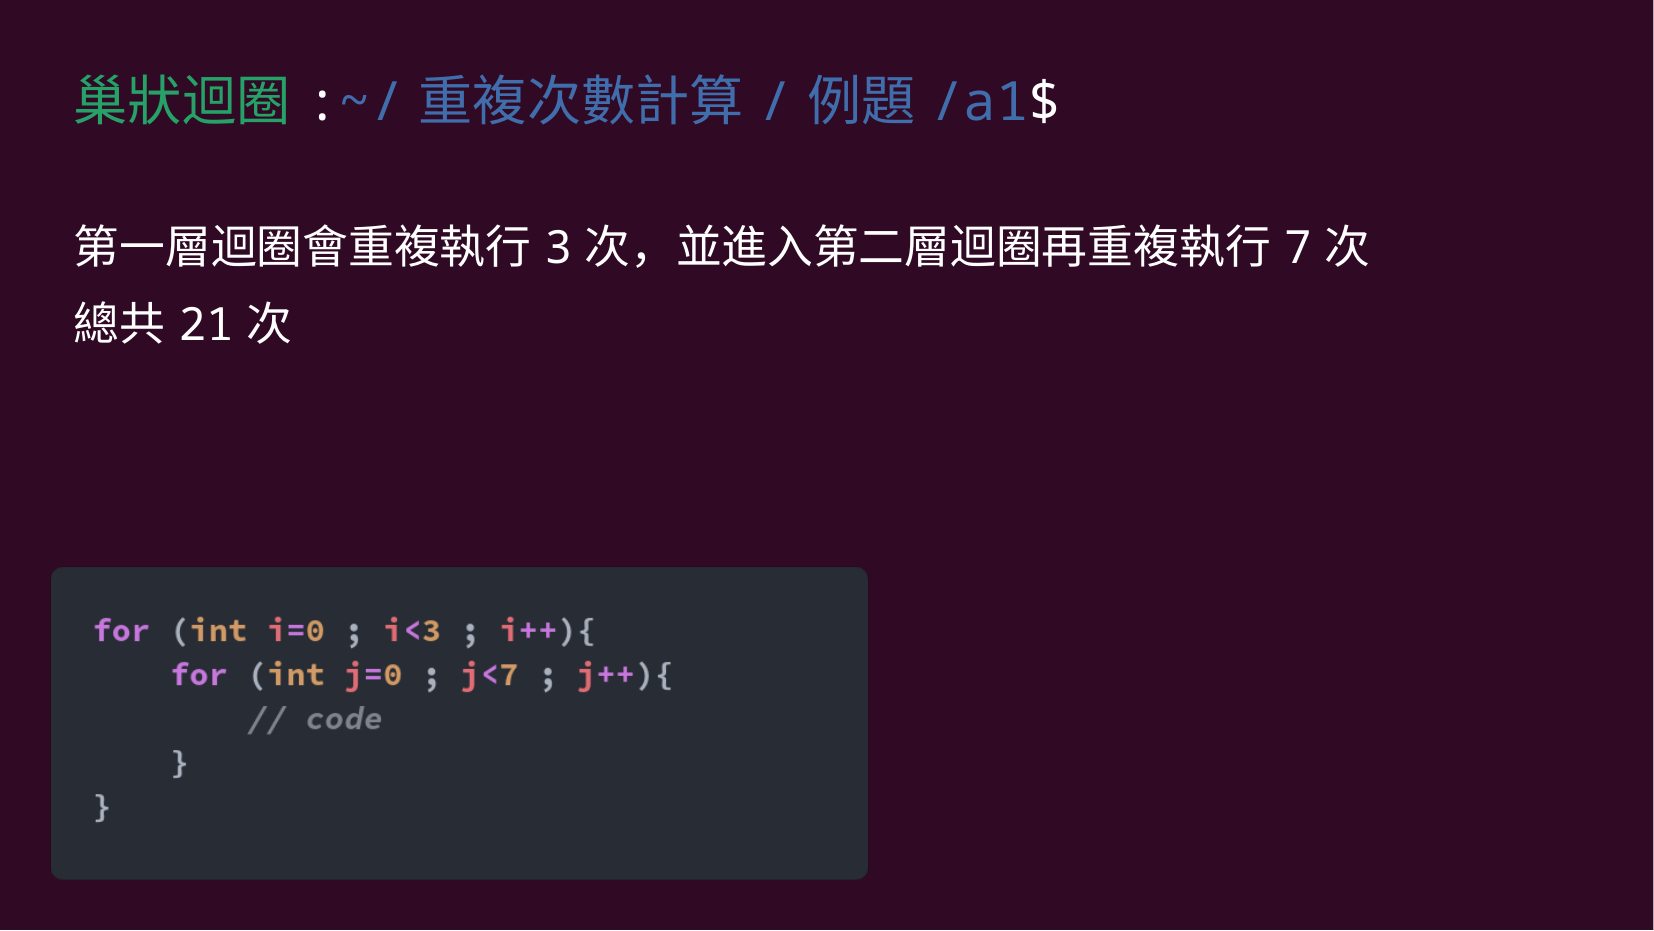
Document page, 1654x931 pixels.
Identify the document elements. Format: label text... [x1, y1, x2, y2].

picture [0, 516, 919, 931]
text_box 第一層迴圈會重複執行3次，並進入第二層迴圈再重複執行7次 總共21次 [59, 193, 1613, 488]
text_box 巢狀迴圈:~/重複次數計算/例題/a1$ [59, 55, 1201, 139]
